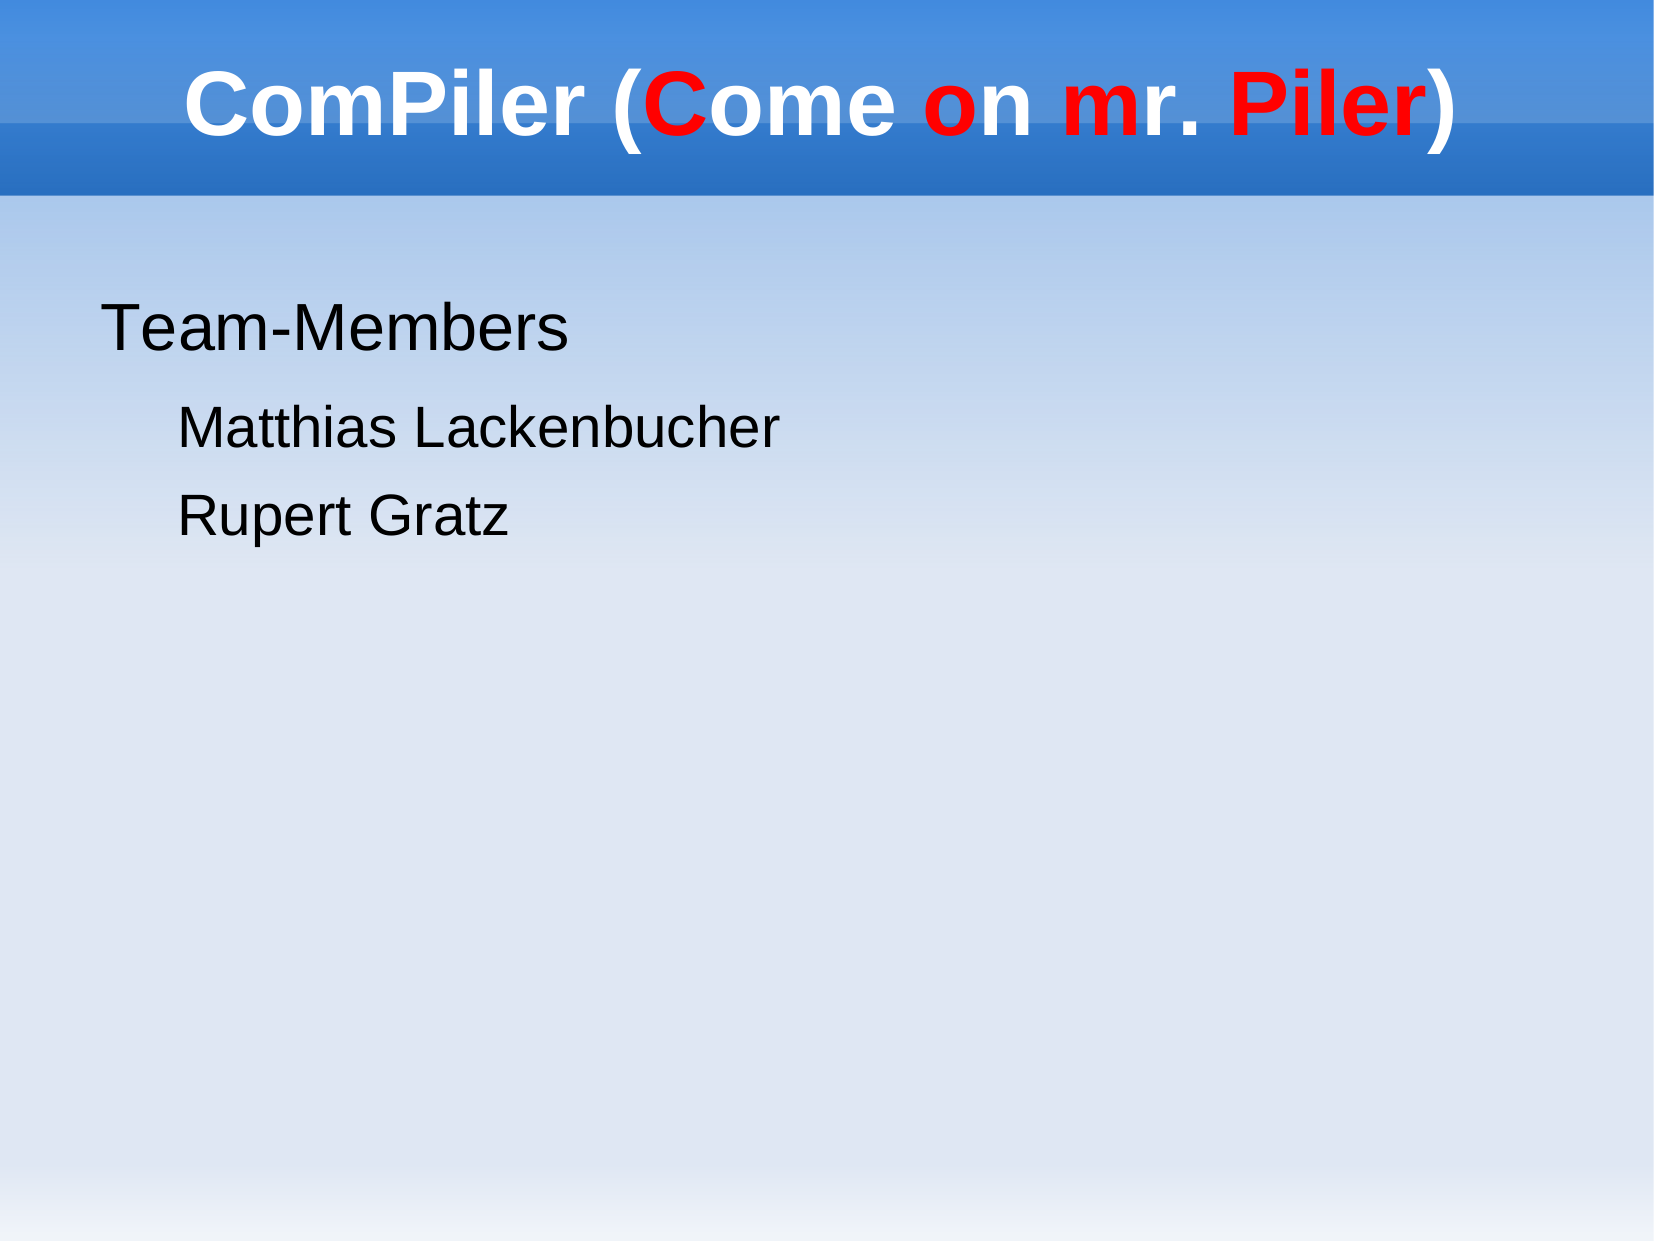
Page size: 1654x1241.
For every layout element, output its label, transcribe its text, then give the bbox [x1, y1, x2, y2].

picture [0, 0, 1654, 1241]
title ComPiler (Come on mr. Piler) [76, 0, 1565, 208]
list Team-Members Matthias Lackenbucher Rupert Gratz [82, 290, 1571, 1109]
